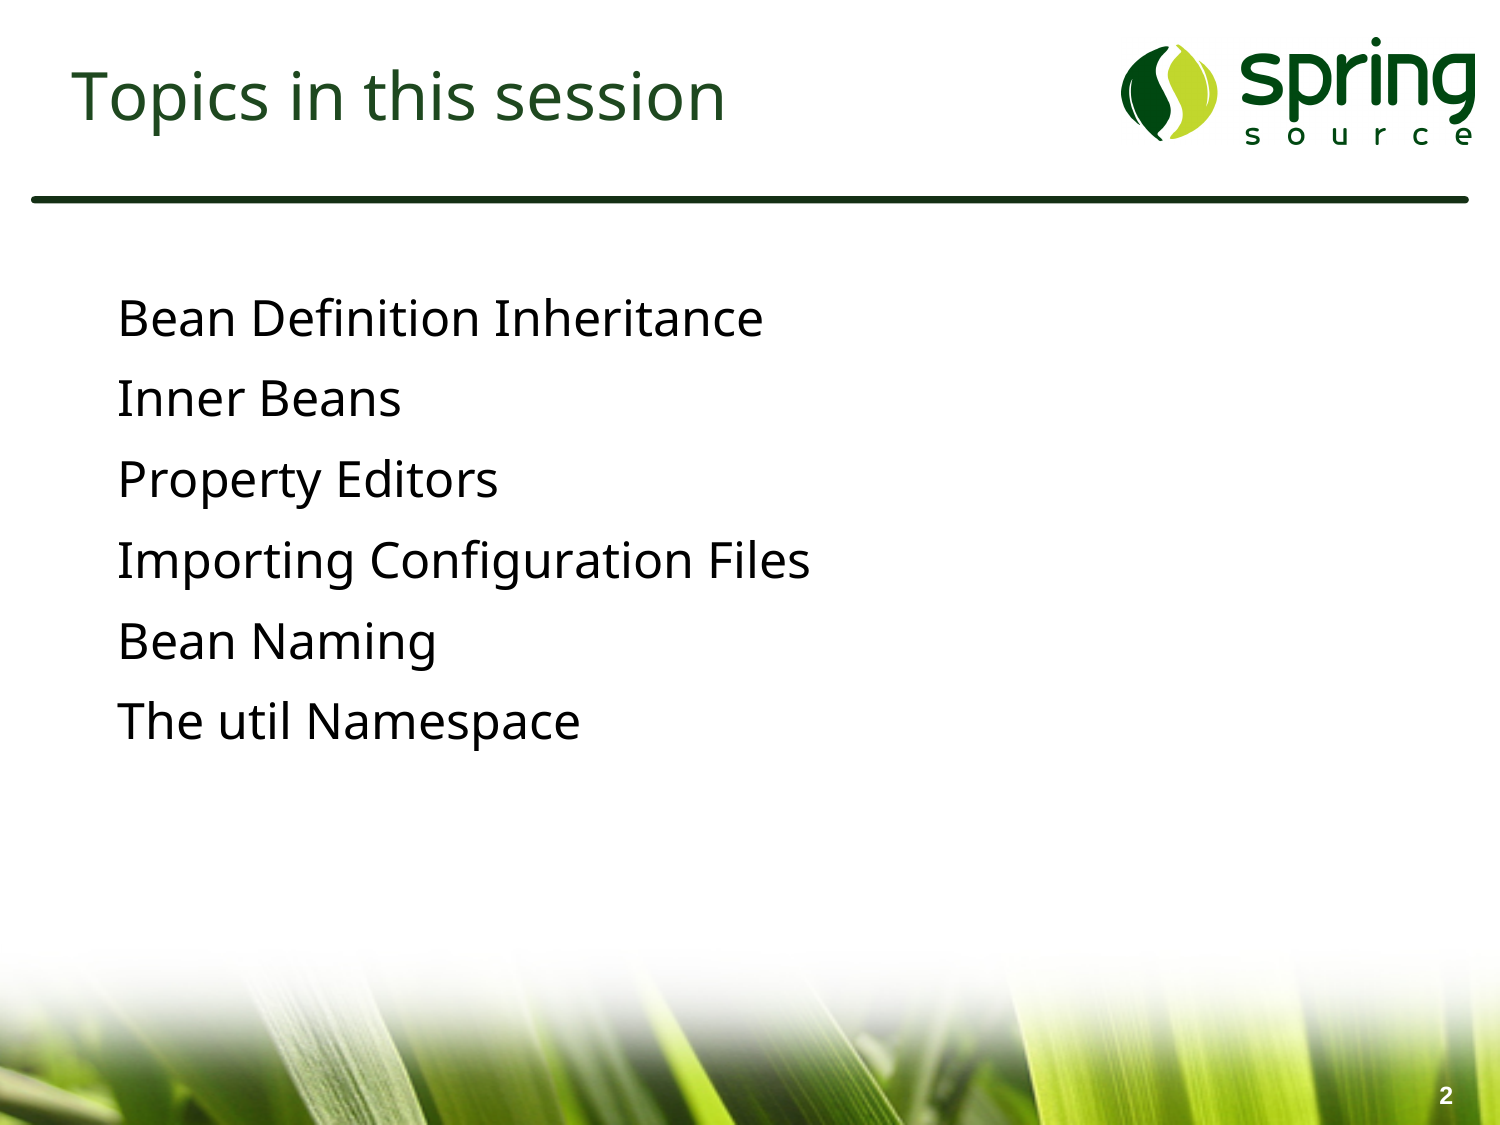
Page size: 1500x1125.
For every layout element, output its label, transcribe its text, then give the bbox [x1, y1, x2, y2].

title Topics in this session [56, 13, 1089, 176]
picture [0, 944, 1500, 1125]
picture [1121, 37, 1475, 145]
list Bean Definition Inheritance Inner Beans Property Editors Importing Configuration Files Bean Naming The util Namespace [103, 275, 1394, 938]
